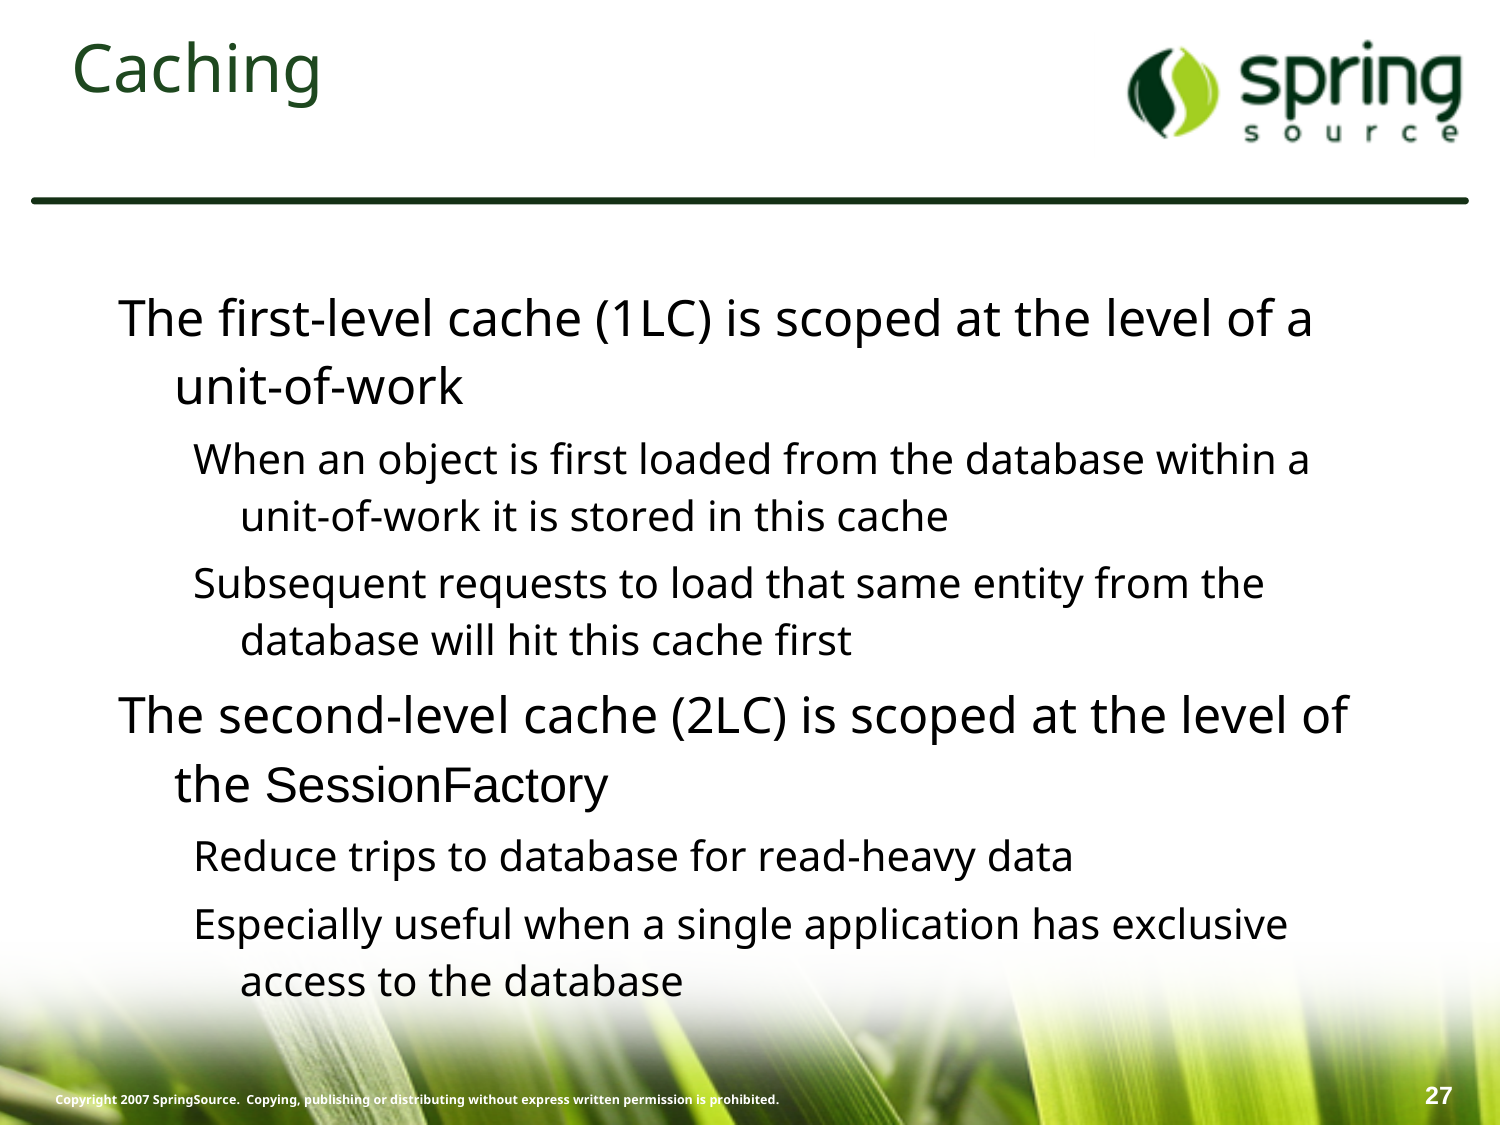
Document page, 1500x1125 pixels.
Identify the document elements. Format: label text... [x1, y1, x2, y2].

list The first-level cache (1LC) is scoped at the level of a unit-of-work When an object is first loaded from the database within a unit-of-work it is stored in this cache Subsequent requests to load that same entity from the database will hit this cache first The second-level cache (2LC) is scoped at the level of the SessionFactory Reduce trips to database for read-heavy data Especially useful when a single application has exclusive access to the database [103, 275, 1394, 1004]
picture [0, 941, 1500, 1125]
title Caching [56, 13, 1089, 176]
picture [1093, 32, 1500, 158]
